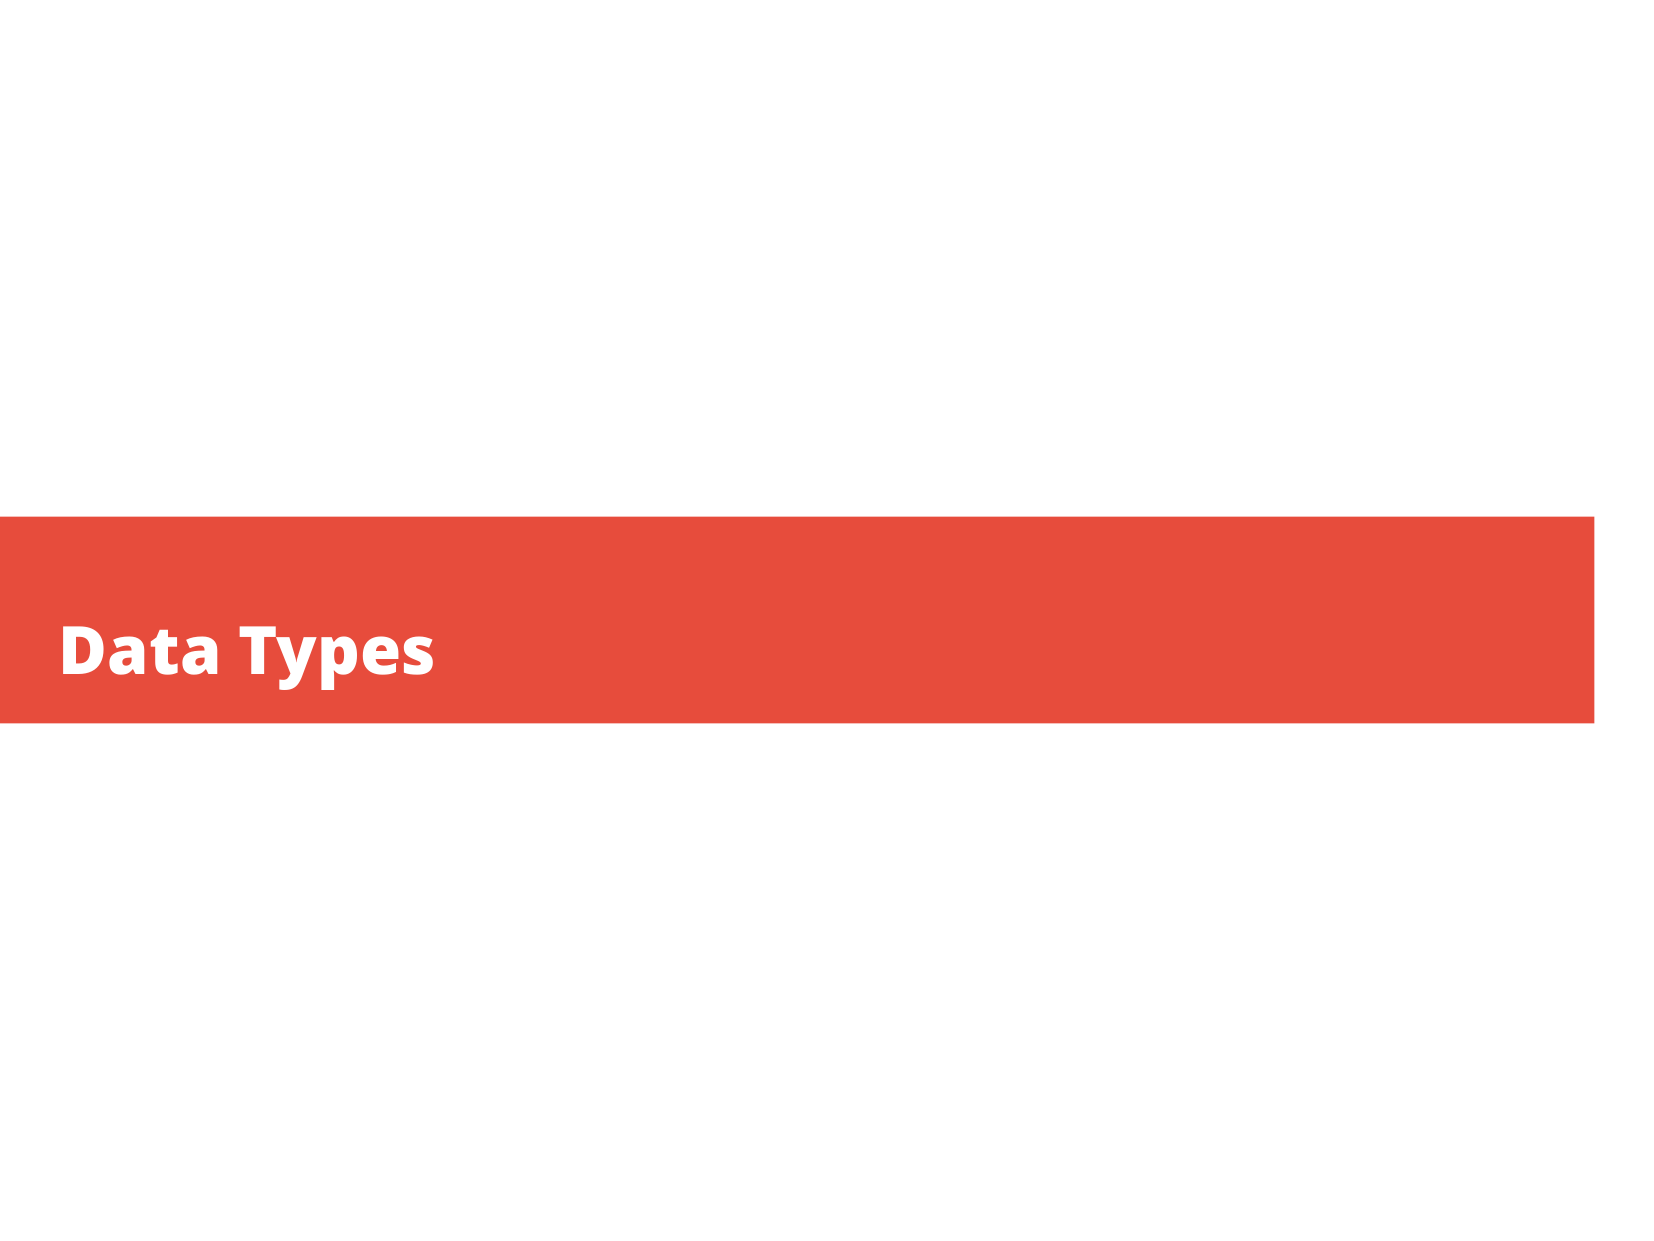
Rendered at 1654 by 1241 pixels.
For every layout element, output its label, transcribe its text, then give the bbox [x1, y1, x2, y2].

title Data Types [59, 546, 1595, 694]
